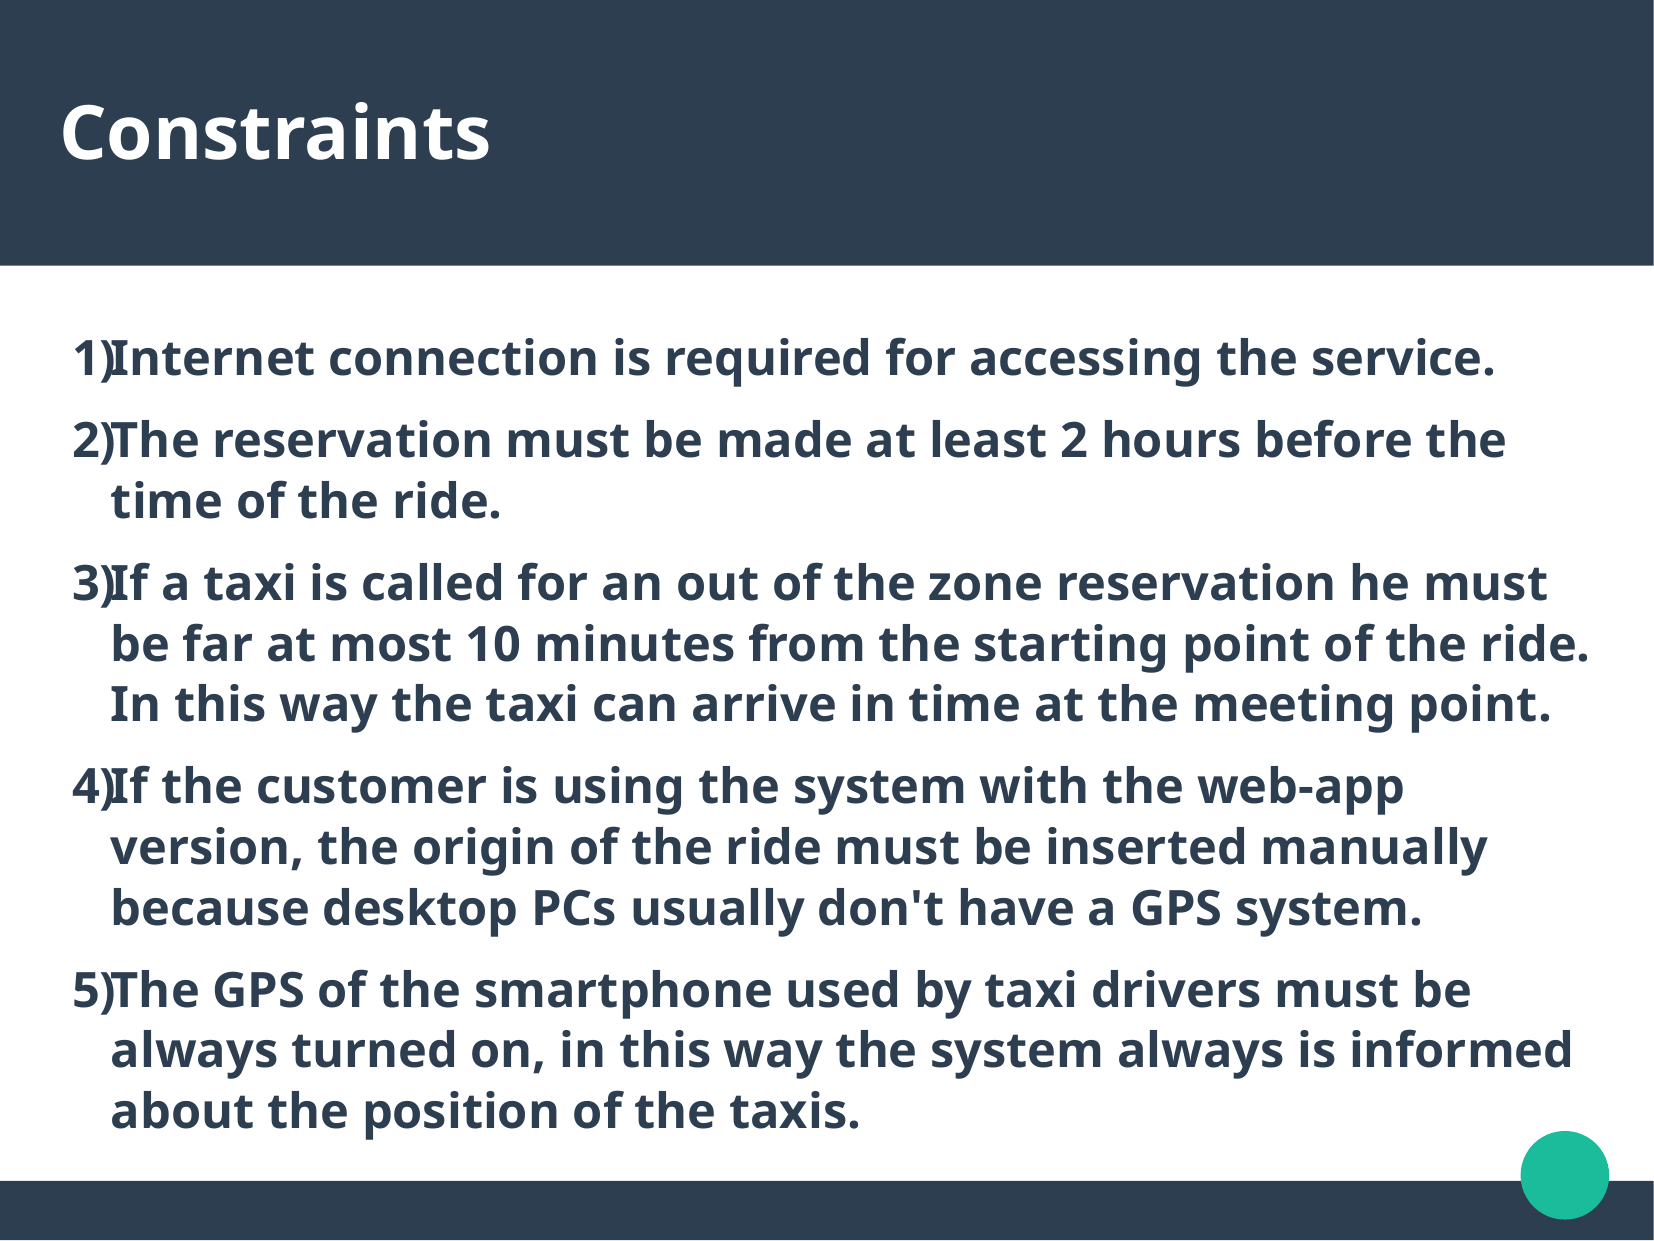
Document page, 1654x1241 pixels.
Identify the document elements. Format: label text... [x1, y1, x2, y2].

list Internet connection is required for accessing the service. The reservation must be made at least 2 hours before the time of the ride. If a taxi is called for an out of the zone reservation he must be far at most 10 minutes from the starting point of the ride. In this way the taxi can arrive in time at the meeting point. If the customer is using the system with the web-app version, the origin of the ride must be inserted manually because desktop PCs usually don't have a GPS system. The GPS of the smartphone used by taxi drivers must be always turned on, in this way the system always is informed about the position of the taxis. [59, 324, 1595, 1152]
title Constraints [59, 49, 1595, 207]
